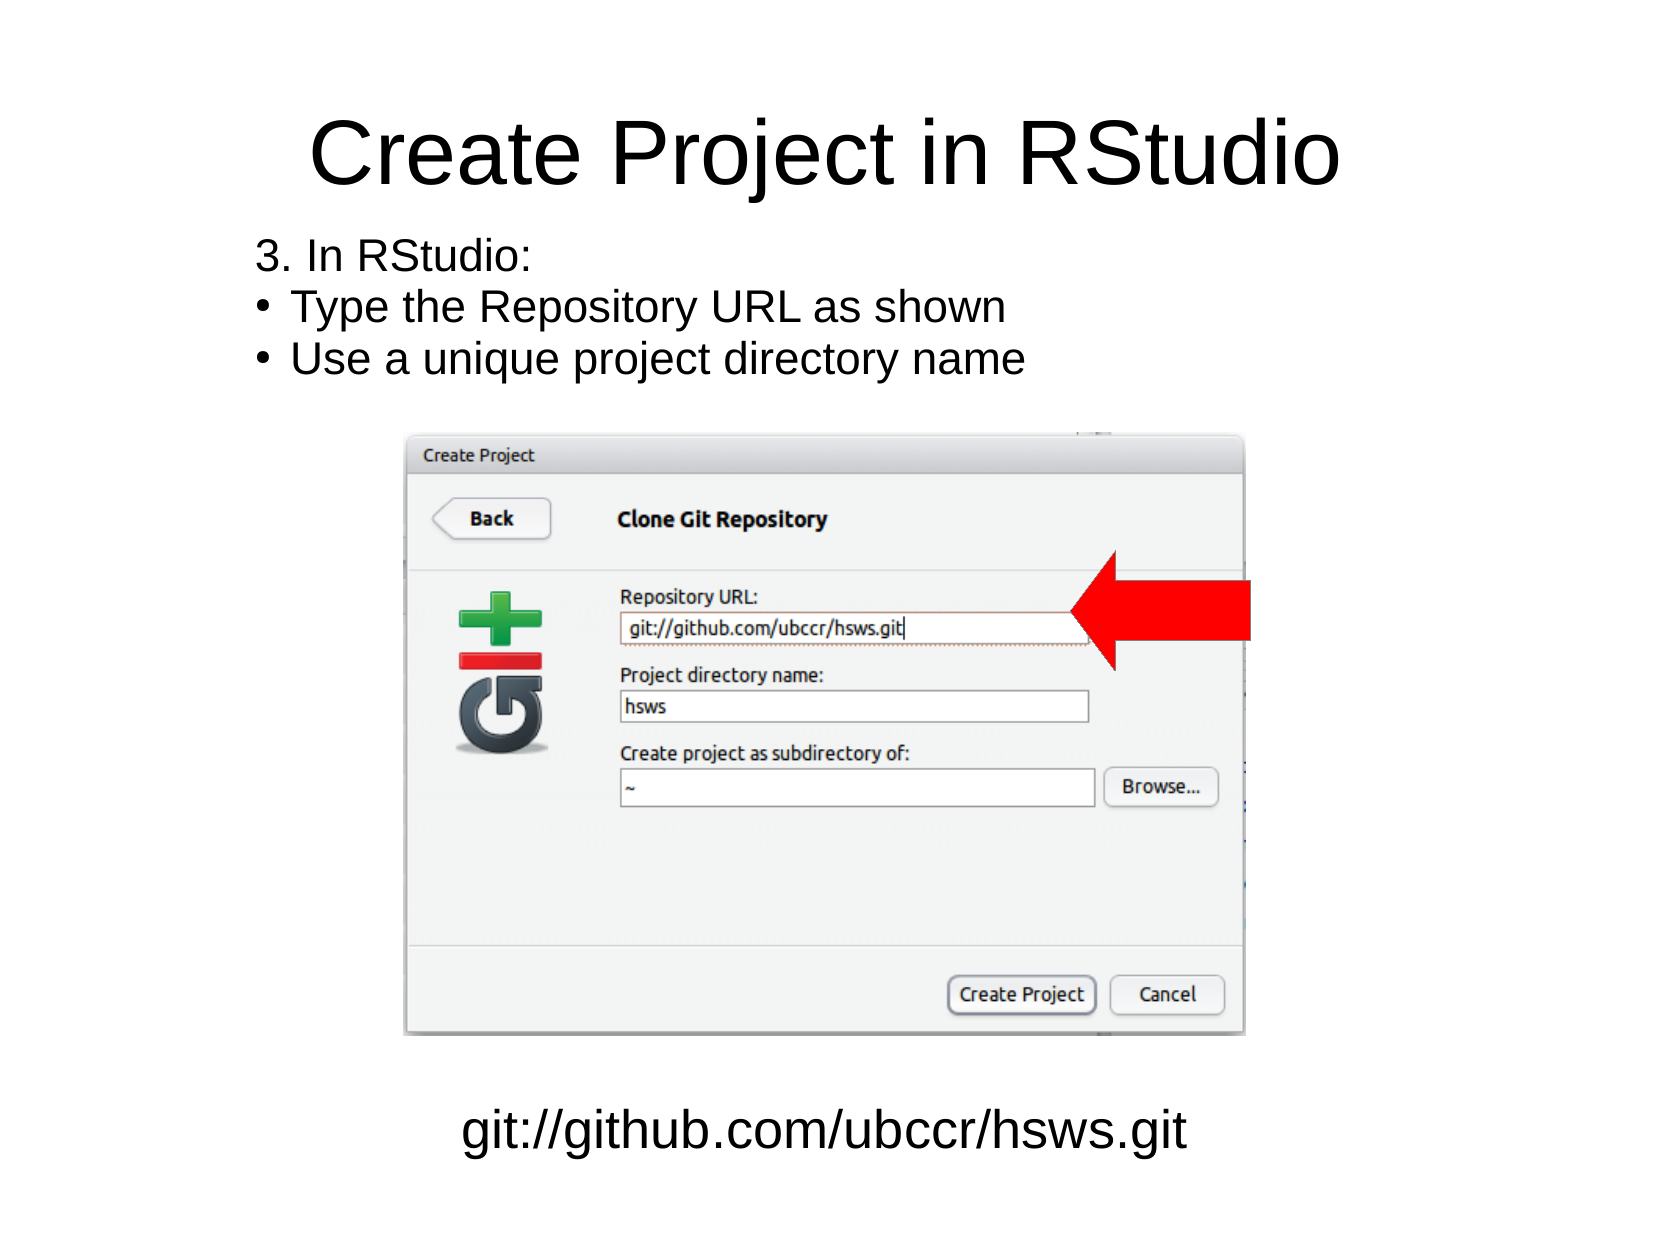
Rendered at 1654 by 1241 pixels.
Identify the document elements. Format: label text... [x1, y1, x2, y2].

text_box 3. In RStudio: Type the Repository URL as shown Use a unique project directory name [240, 222, 1042, 392]
text_box [1070, 550, 1251, 671]
text_box git://github.com/ubccr/hsws.git [446, 1091, 1204, 1168]
title Create Project in RStudio [82, 49, 1571, 257]
picture [403, 432, 1246, 1036]
